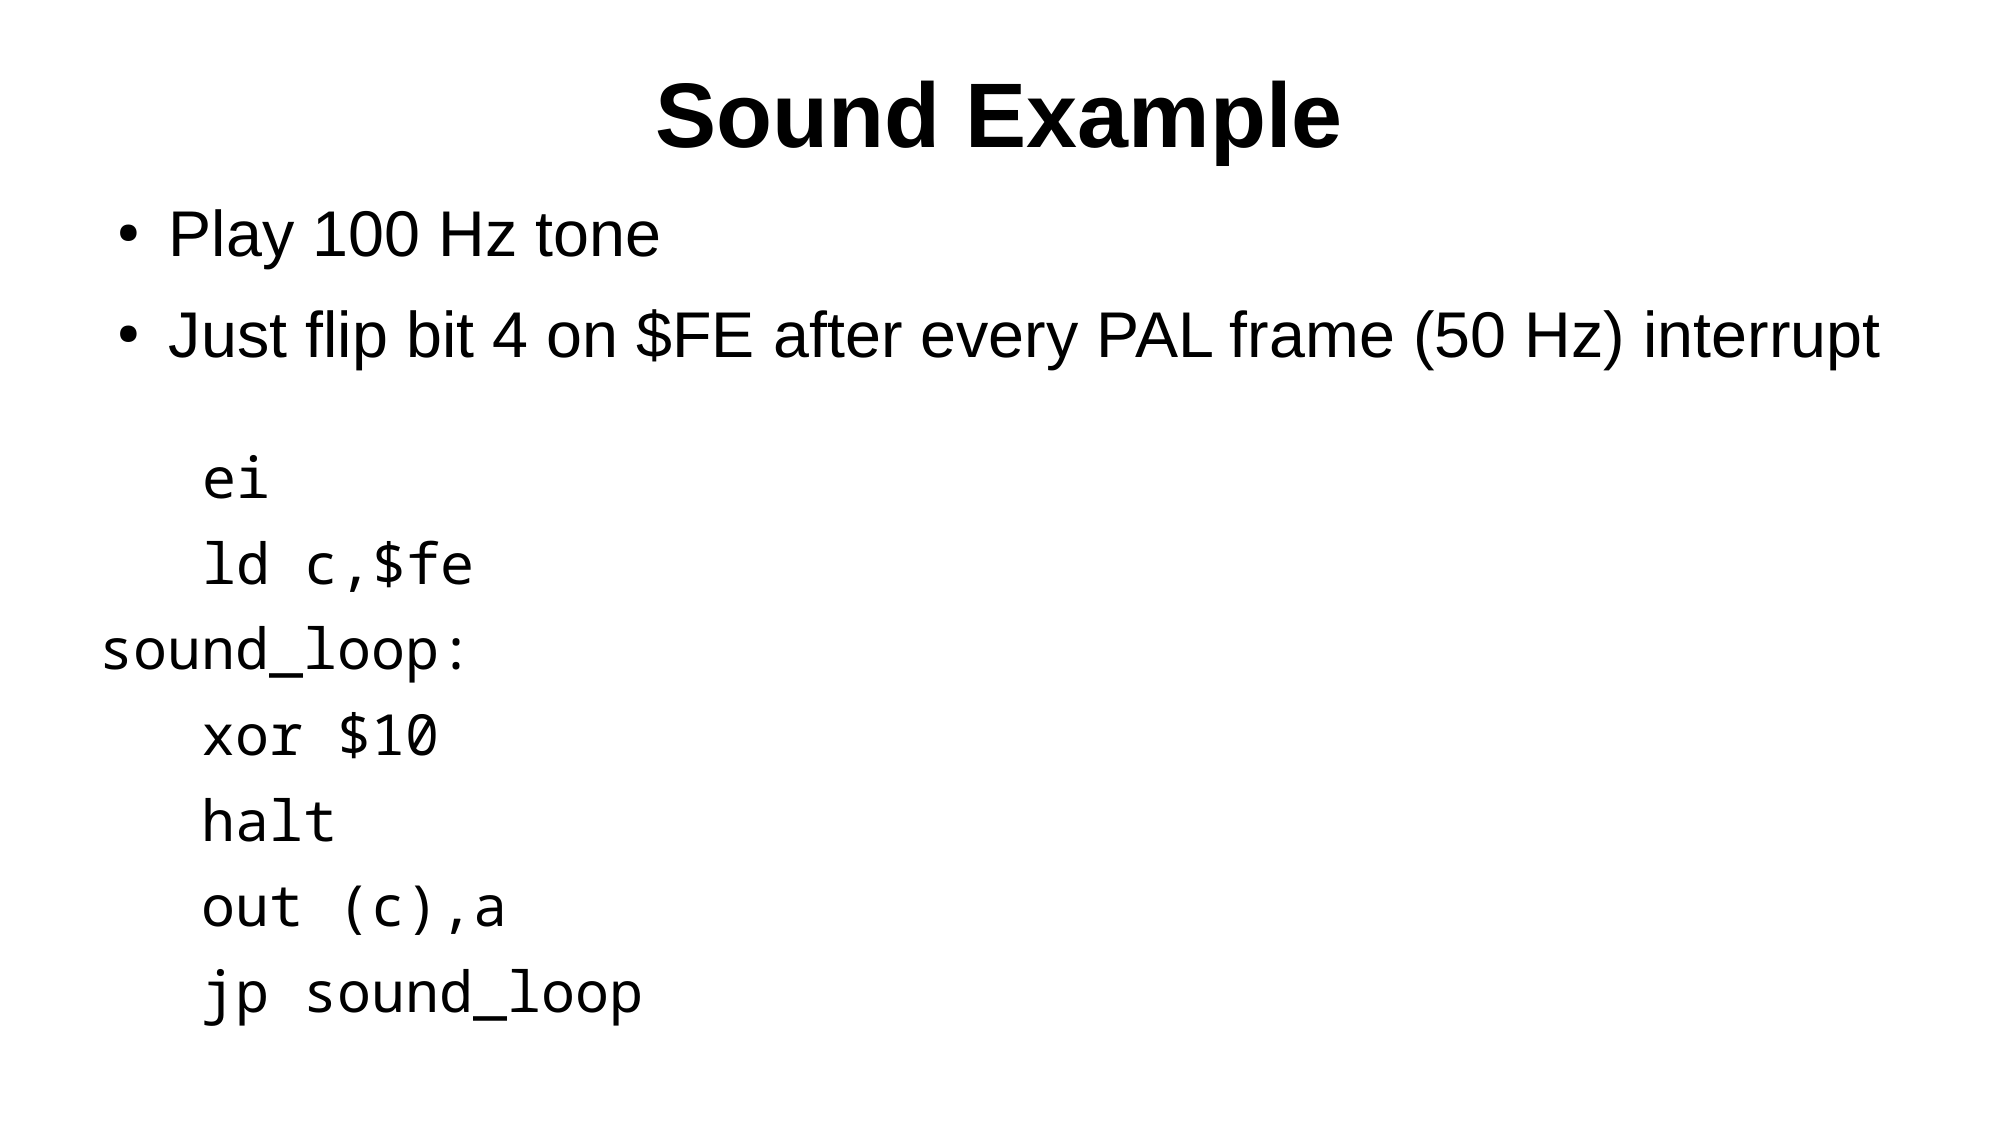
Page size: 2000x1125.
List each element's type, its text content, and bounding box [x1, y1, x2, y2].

list Play 100 Hz tone Just flip bit 4 on $FE after every PAL frame (50 Hz) interrupt ei ld c,$fe sound_loop: xor $10 halt out (c),a jp sound_loop [99, 198, 1900, 1046]
title Sound Example [137, 6, 1862, 198]
